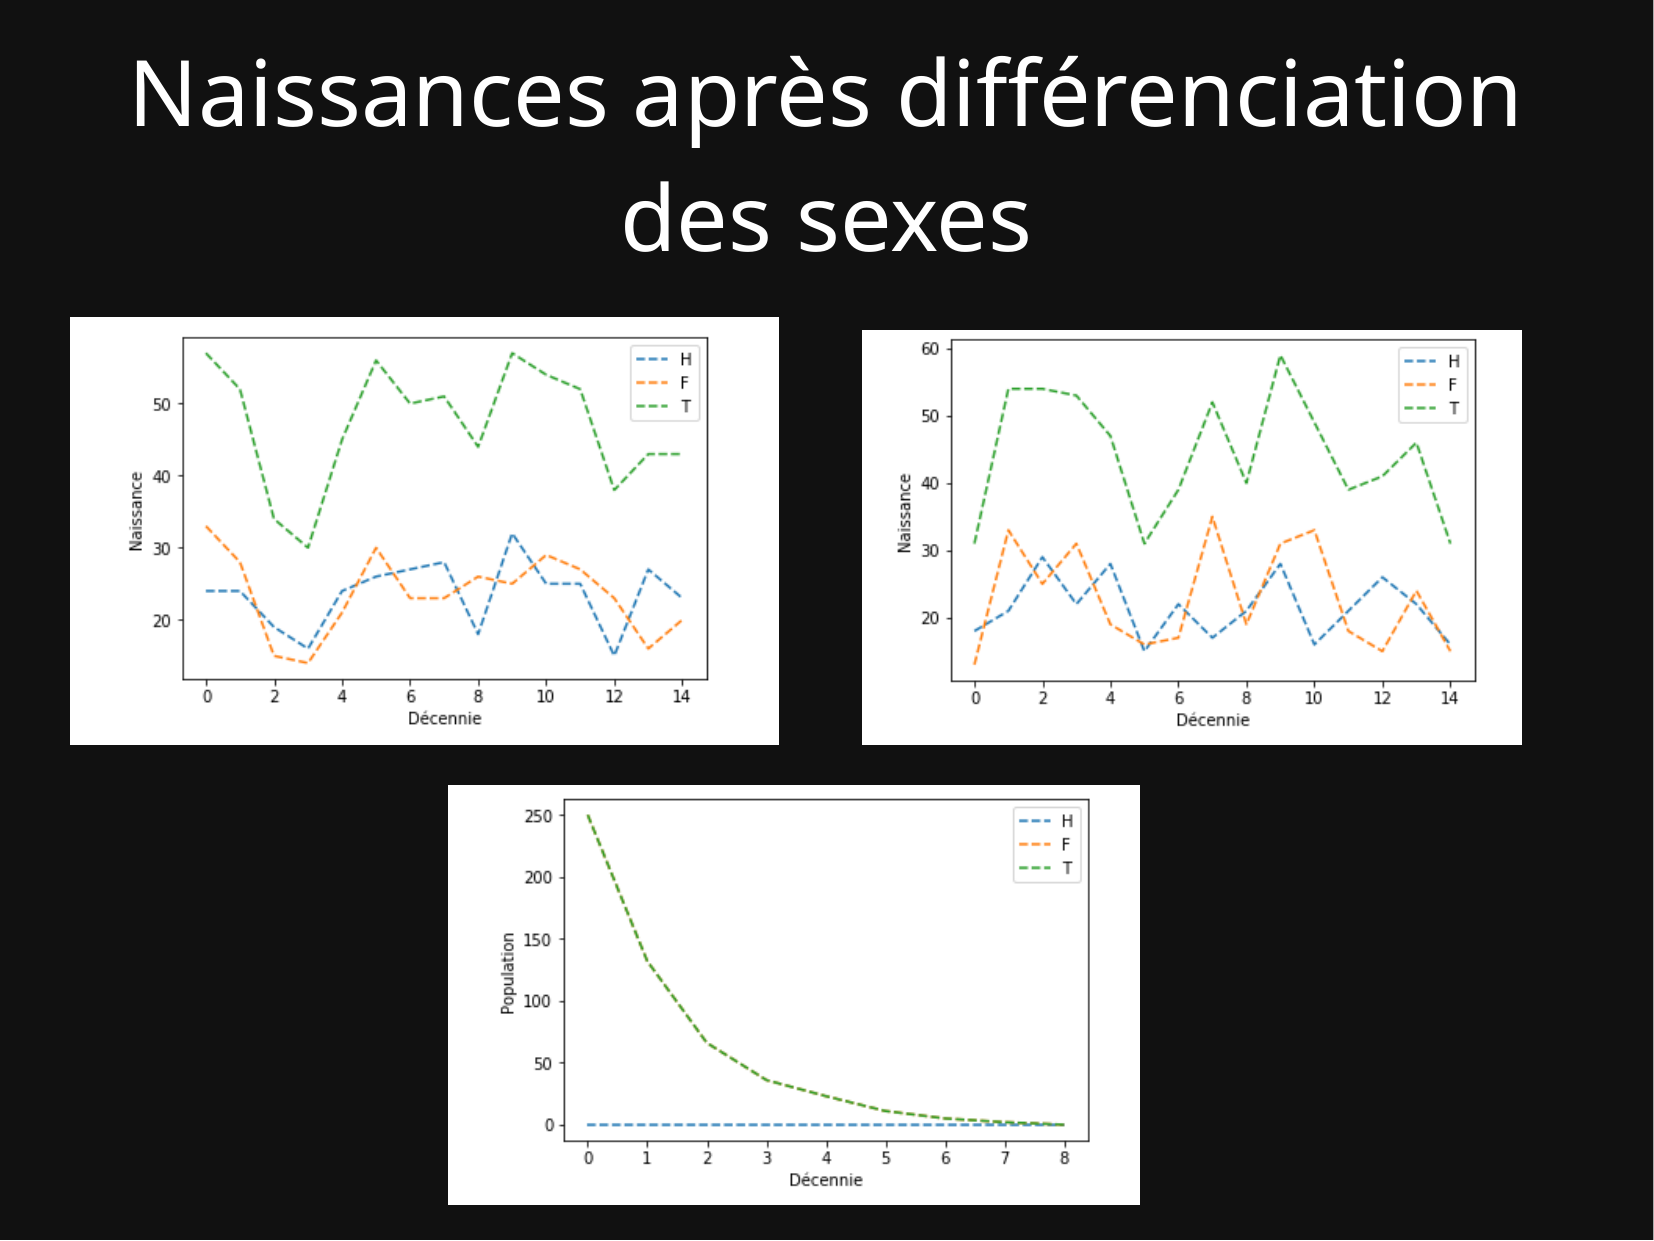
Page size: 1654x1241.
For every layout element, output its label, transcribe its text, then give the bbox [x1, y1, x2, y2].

picture [70, 317, 779, 745]
picture [862, 330, 1522, 745]
title Naissances après différenciation des sexes [82, 49, 1571, 257]
picture [448, 785, 1140, 1205]
